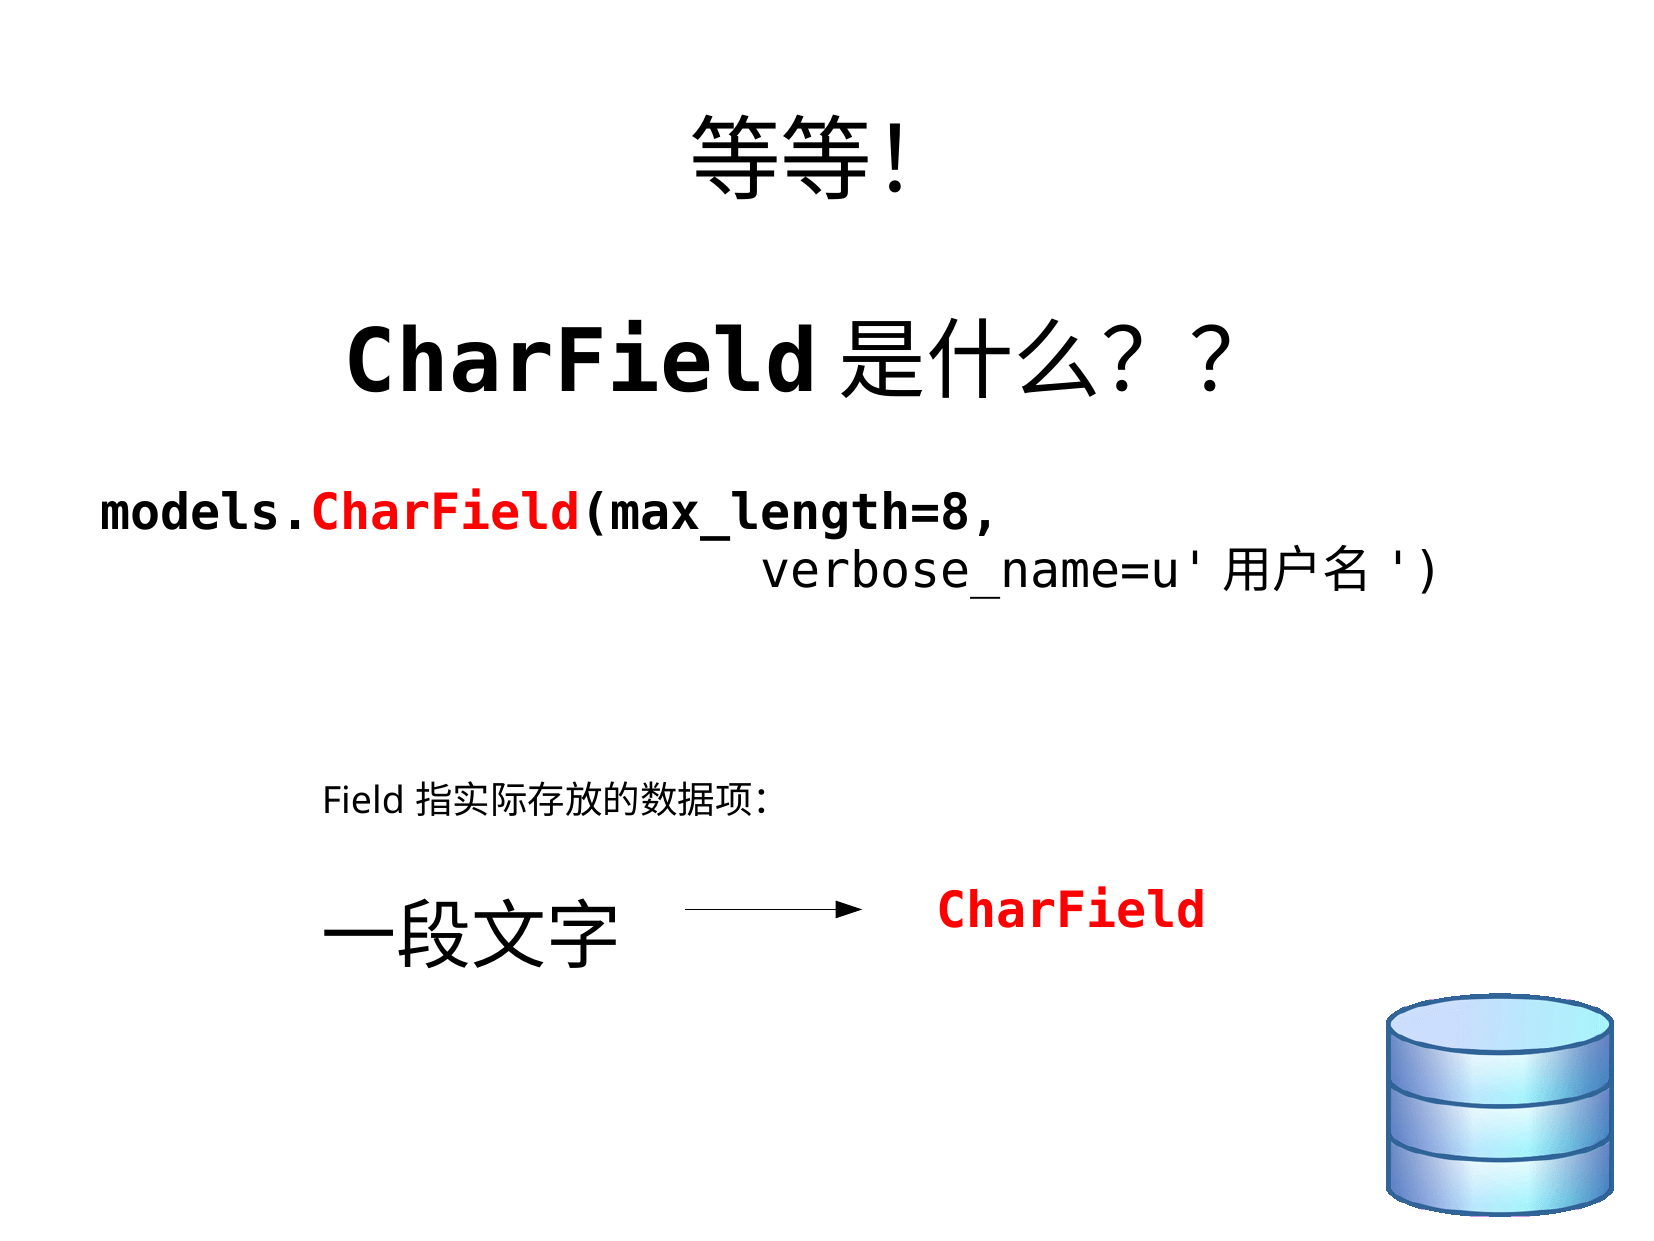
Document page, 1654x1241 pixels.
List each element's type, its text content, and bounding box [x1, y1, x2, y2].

text_box CharField [921, 874, 1252, 948]
picture [1371, 993, 1630, 1217]
title 等等！ [82, 49, 1571, 257]
text_box Field指实际存放的数据项： 一段文字 [307, 762, 1489, 954]
list CharField是什么？？ [82, 290, 1538, 426]
text_box models.CharField(max_length=8, verbose_name=u'用户名') [82, 472, 1583, 768]
